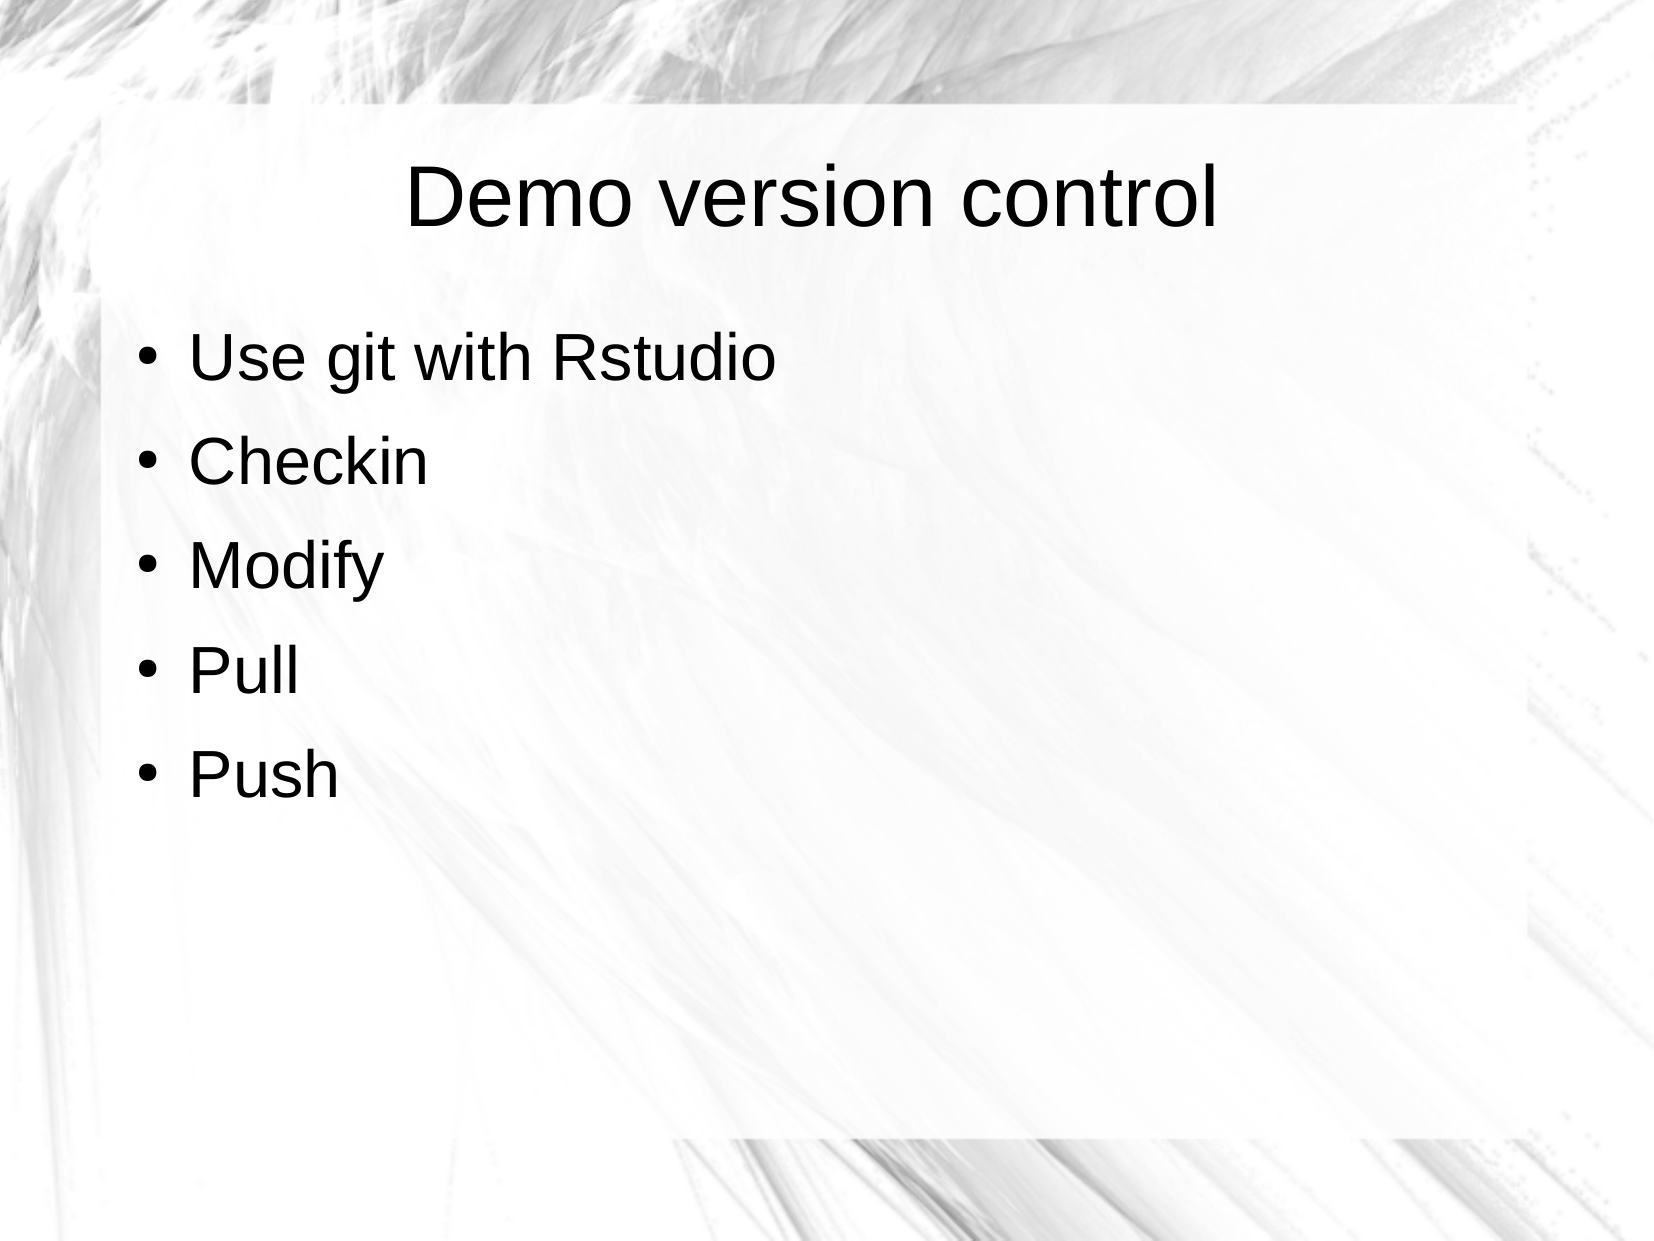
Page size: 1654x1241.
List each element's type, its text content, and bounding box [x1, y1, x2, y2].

title Demo version control [118, 112, 1506, 281]
list Use git with Rstudio Checkin Modify Pull Push [118, 319, 1571, 945]
picture [0, 0, 1654, 1241]
